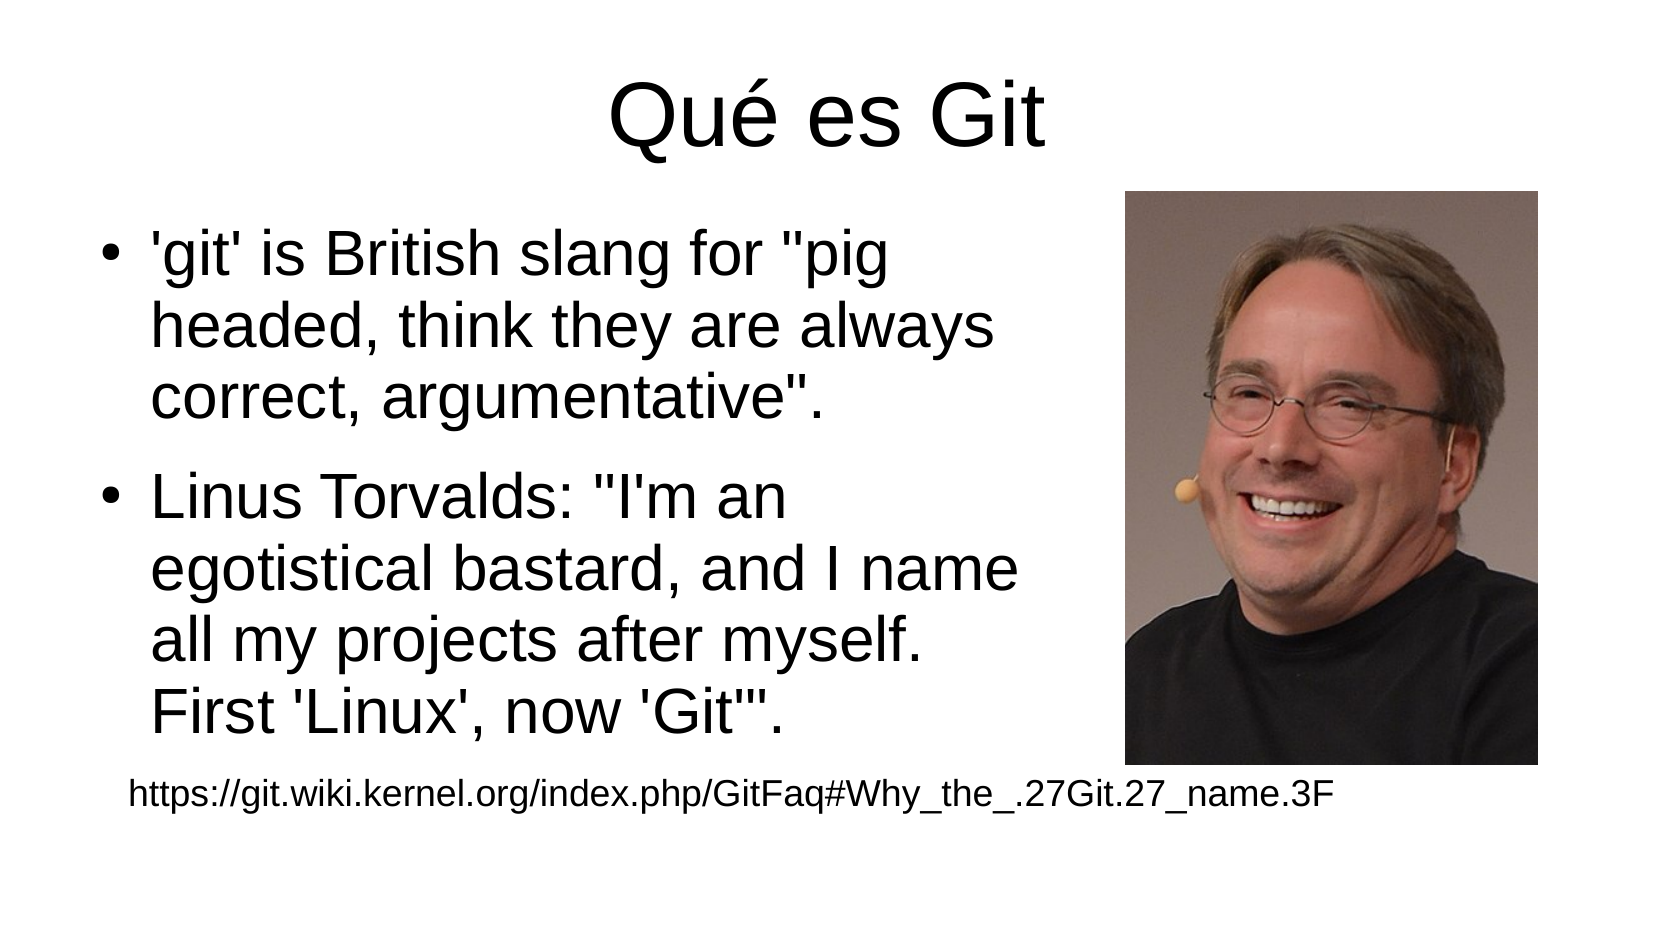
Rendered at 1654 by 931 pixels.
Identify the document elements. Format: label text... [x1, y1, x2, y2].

list 'git' is British slang for "pig headed, think they are always correct, argumentative". Linus Torvalds: "I'm an egotistical bastard, and I name all my projects after myself. First 'Linux', now 'Git'". [82, 217, 1036, 758]
text_box https://git.wiki.kernel.org/index.php/GitFaq#Why_the_.27Git.27_name.3F [113, 765, 1351, 822]
picture [1125, 191, 1538, 766]
title Qué es Git [82, 37, 1571, 193]
